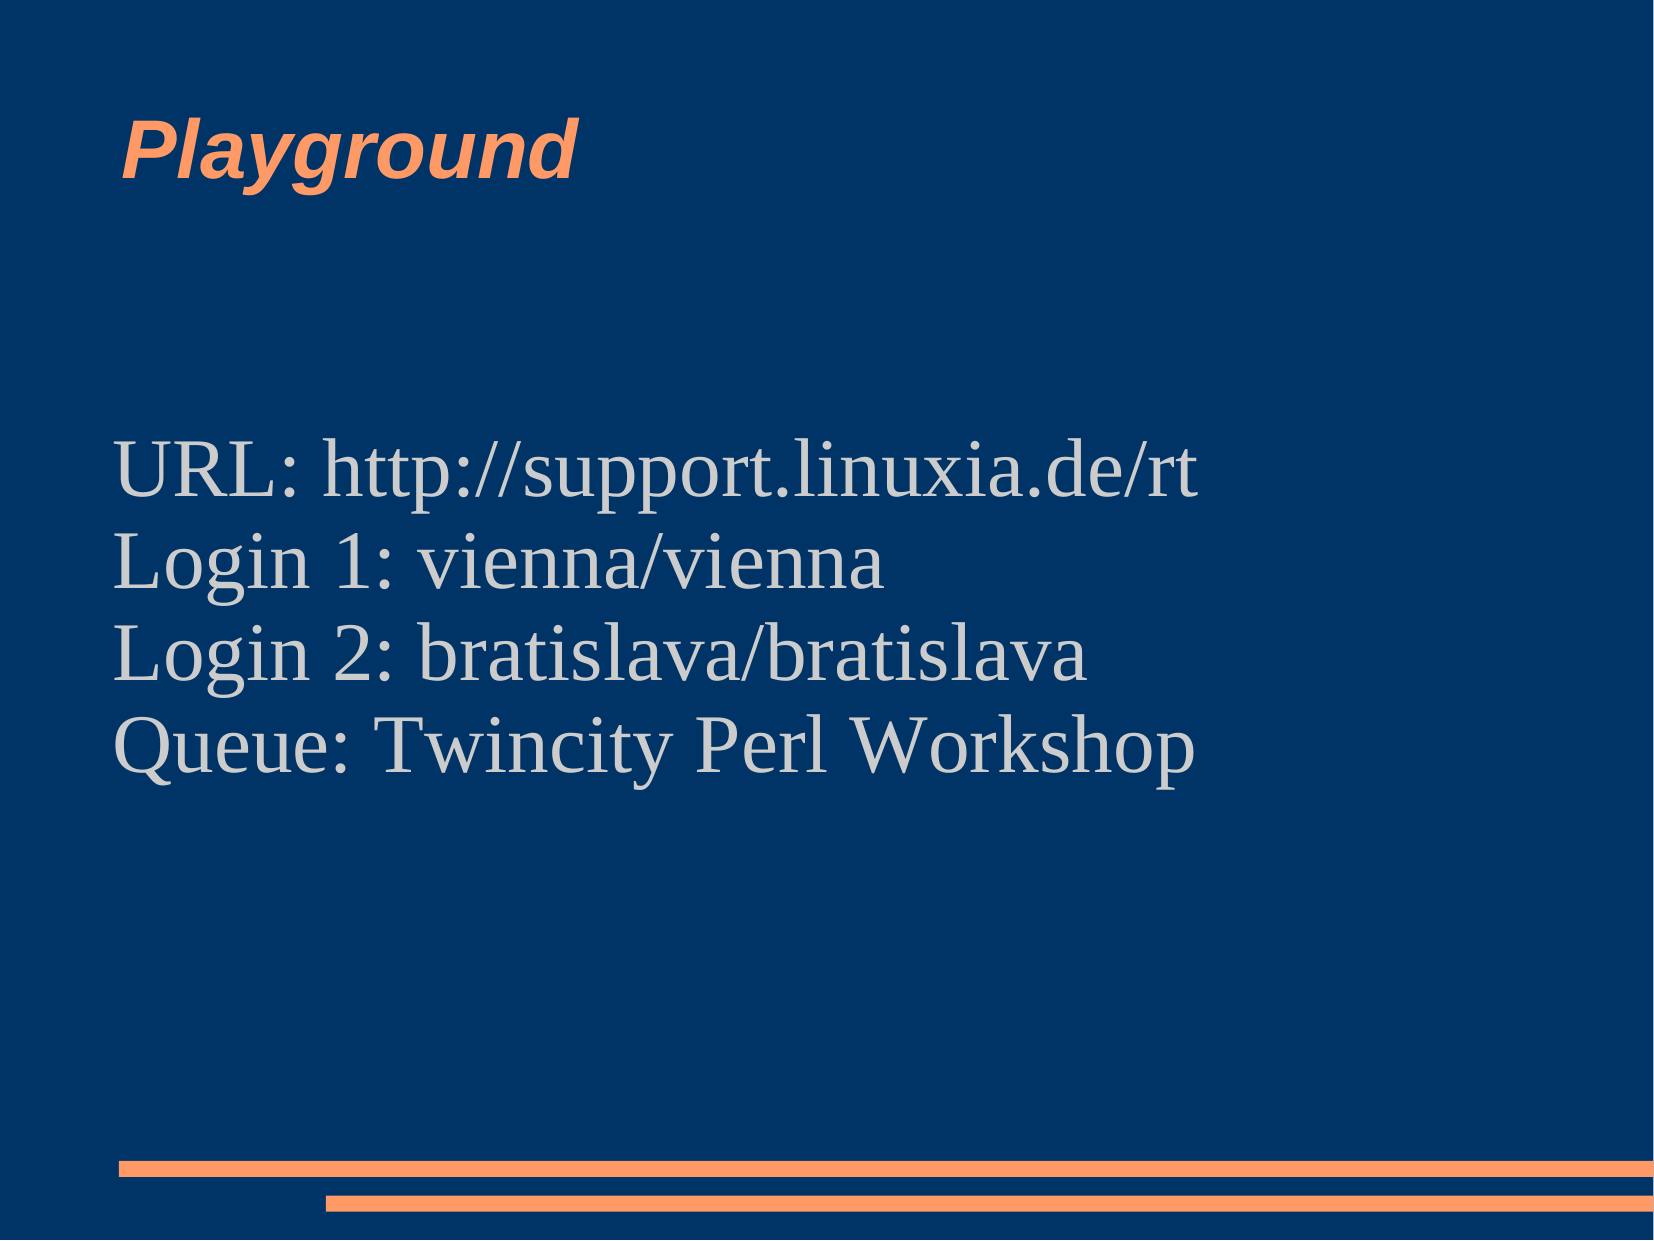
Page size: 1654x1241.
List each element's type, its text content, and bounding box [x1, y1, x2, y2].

subtitle URL: http://support.linuxia.de/rt Login 1: vienna/vienna Login 2: bratislava/bratislava Queue: Twincity Perl Workshop [112, 254, 1552, 1051]
title Playground [121, 46, 1534, 254]
